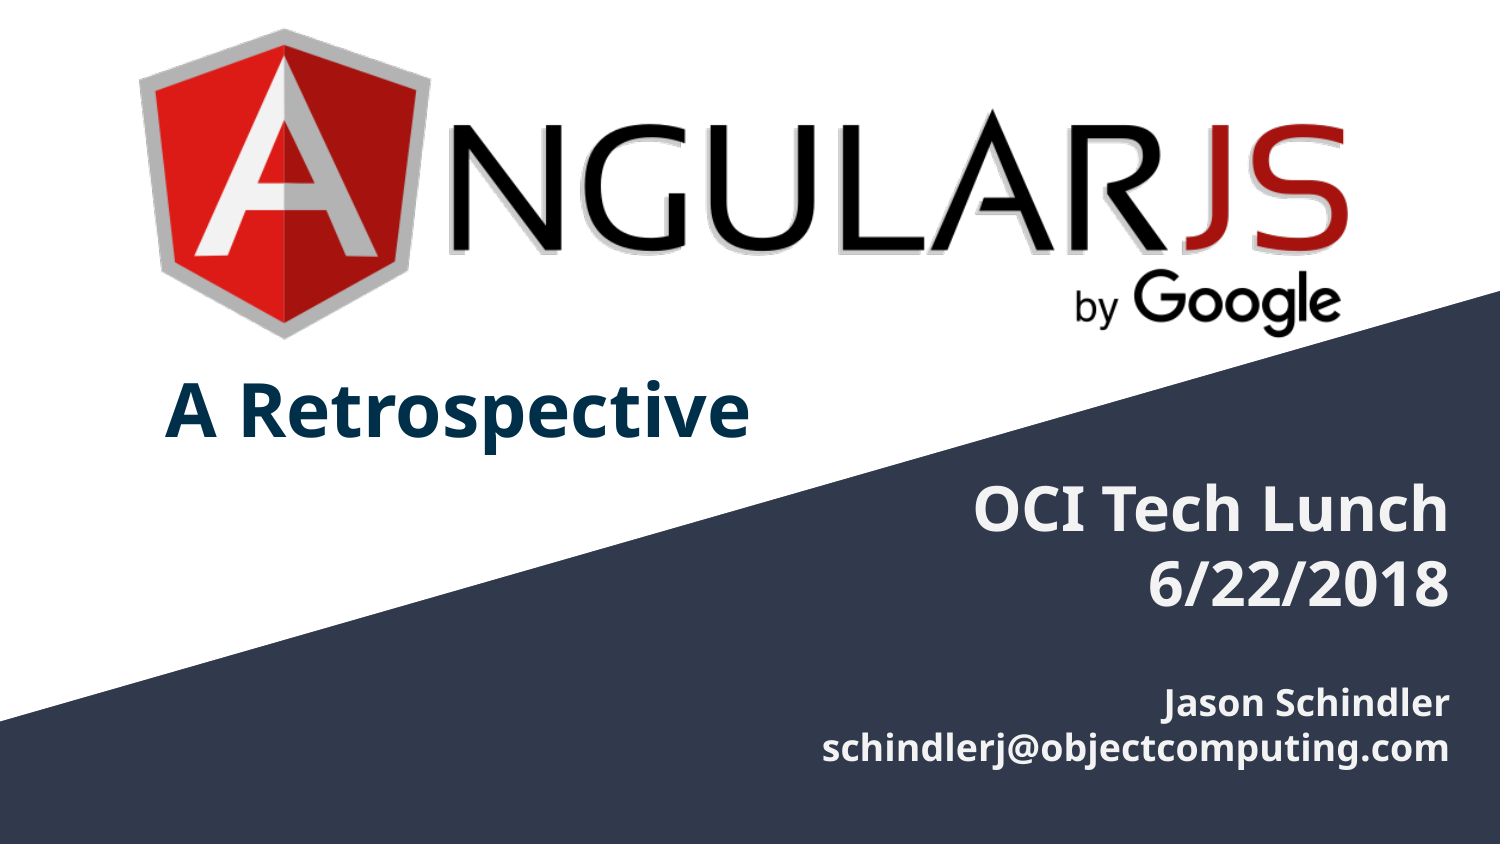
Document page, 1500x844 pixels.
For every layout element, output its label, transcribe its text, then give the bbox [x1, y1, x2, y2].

picture [132, 21, 1354, 348]
subtitle OCI Tech Lunch 6/22/2018 Jason Schindler schindlerj@objectcomputing.com [525, 454, 1466, 815]
text_box A Retrospective [150, 347, 839, 457]
